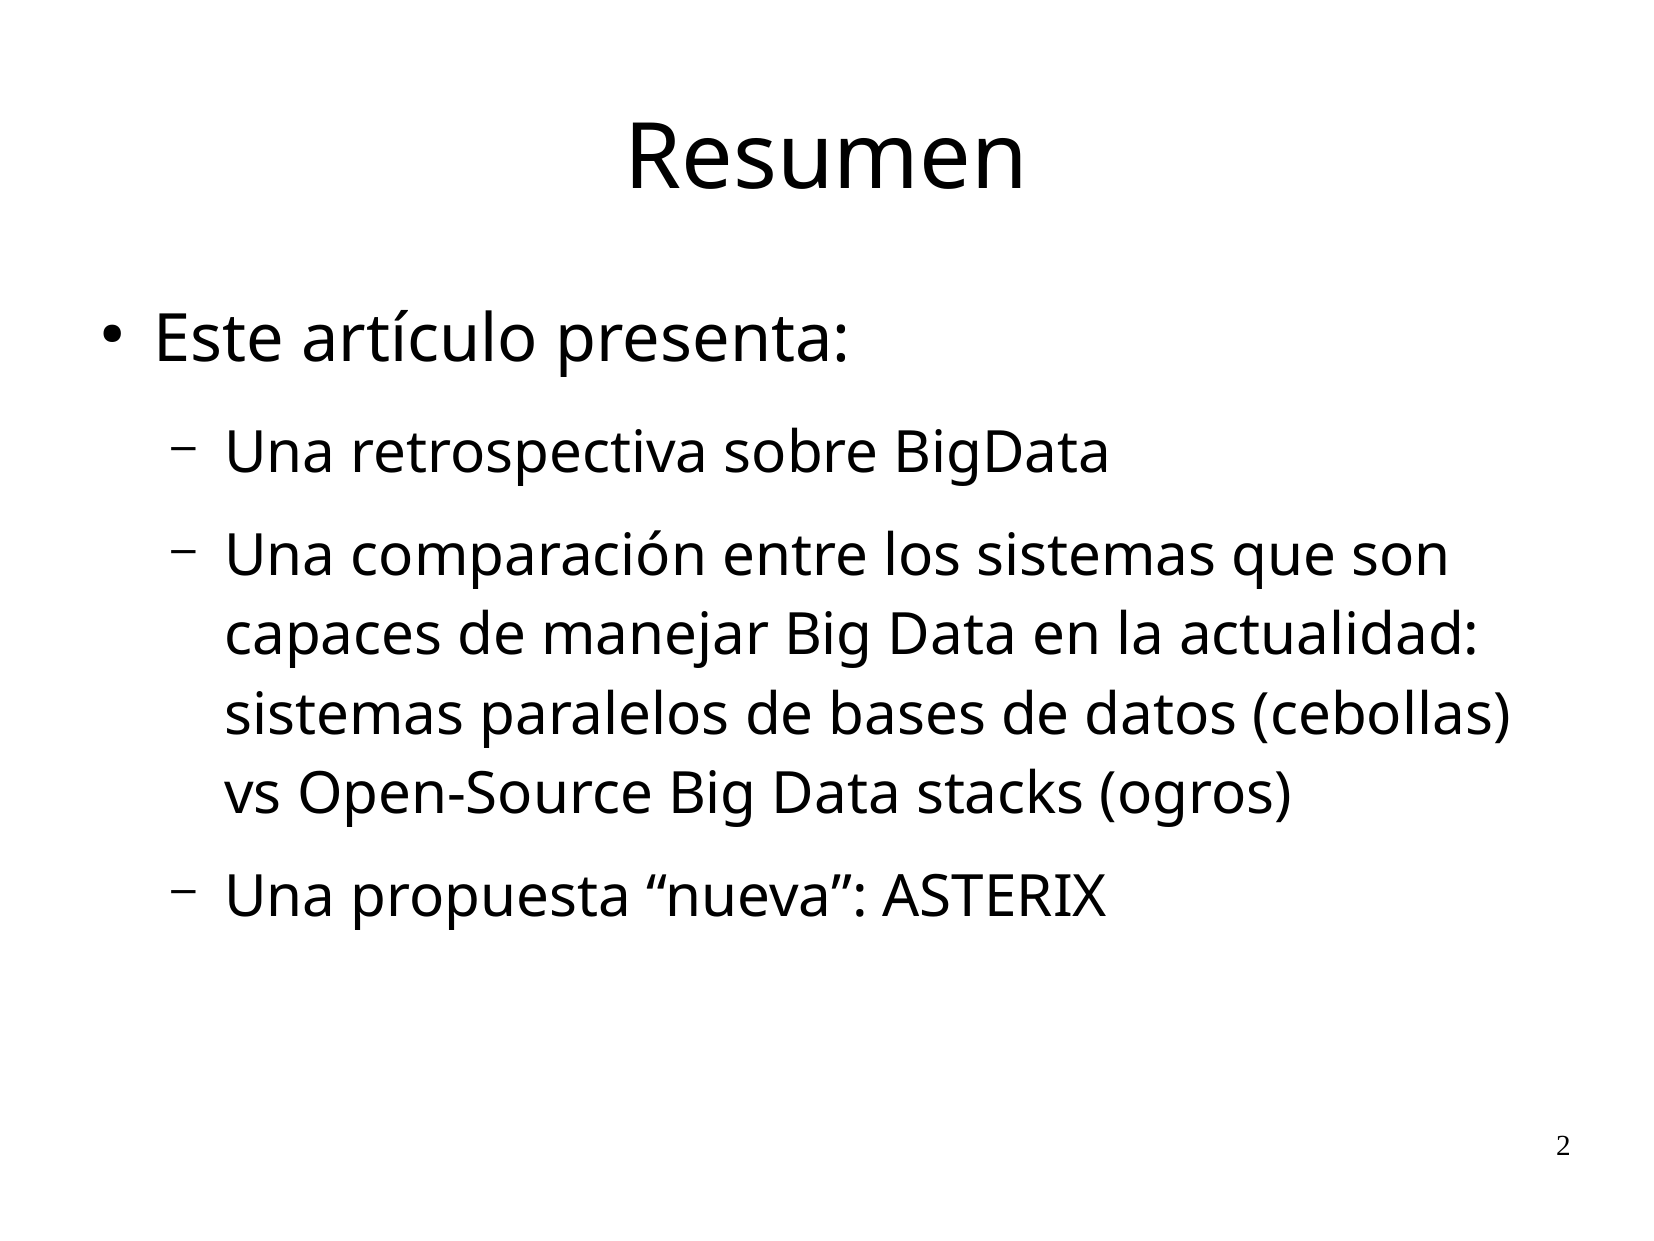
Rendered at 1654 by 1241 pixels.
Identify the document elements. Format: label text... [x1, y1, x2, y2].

list Este artículo presenta: Una retrospectiva sobre BigData Una comparación entre los sistemas que son capaces de manejar Big Data en la actualidad: sistemas paralelos de bases de datos (cebollas) vs Open-Source Big Data stacks (ogros) Una propuesta “nueva”: ASTERIX [82, 290, 1571, 1010]
title Resumen [82, 49, 1571, 257]
